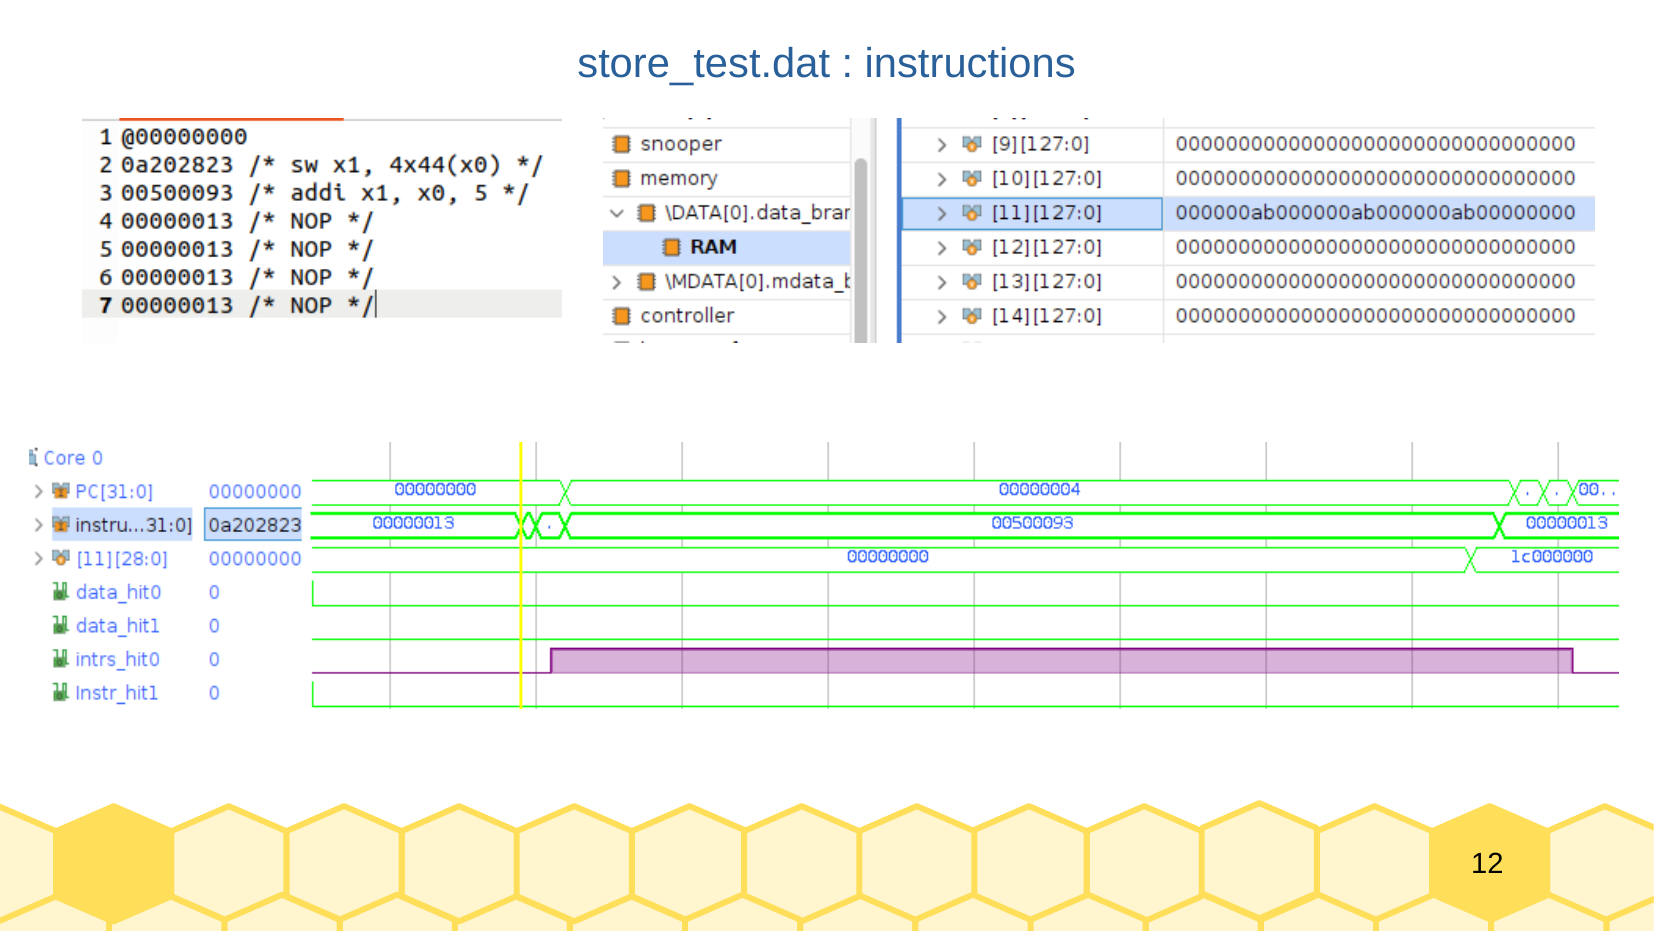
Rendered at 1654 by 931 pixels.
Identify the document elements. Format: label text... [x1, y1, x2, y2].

picture [82, 118, 562, 344]
picture [29, 442, 1619, 709]
picture [603, 118, 1595, 344]
title store_test.dat : instructions [82, 37, 1571, 89]
